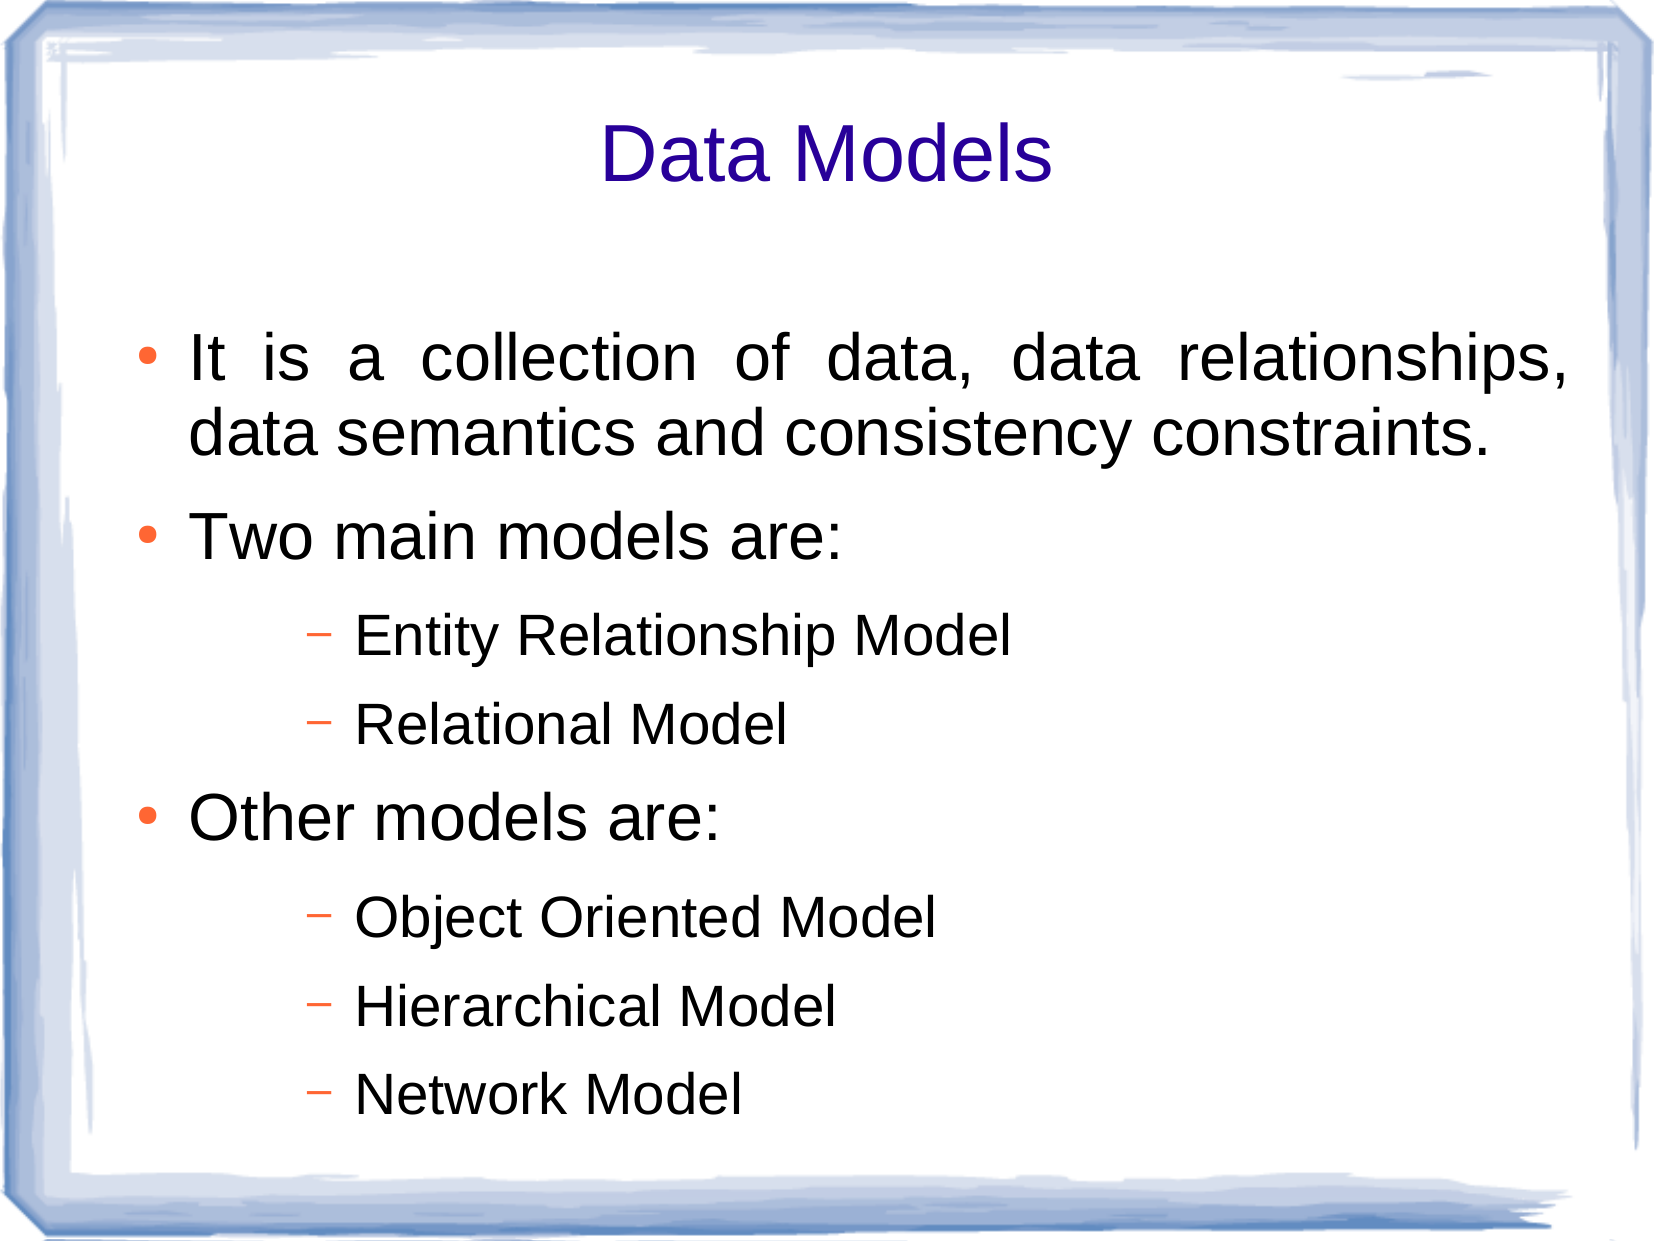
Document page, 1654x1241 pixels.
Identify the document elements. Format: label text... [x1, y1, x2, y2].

list It is a collection of data, data relationships, data semantics and consistency constraints. Two main models are: Entity Relationship Model Relational Model Other models are: Object Oriented Model Hierarchical Model Network Model [118, 319, 1571, 1126]
title Data Models [82, 49, 1571, 257]
picture [0, 0, 1654, 1241]
